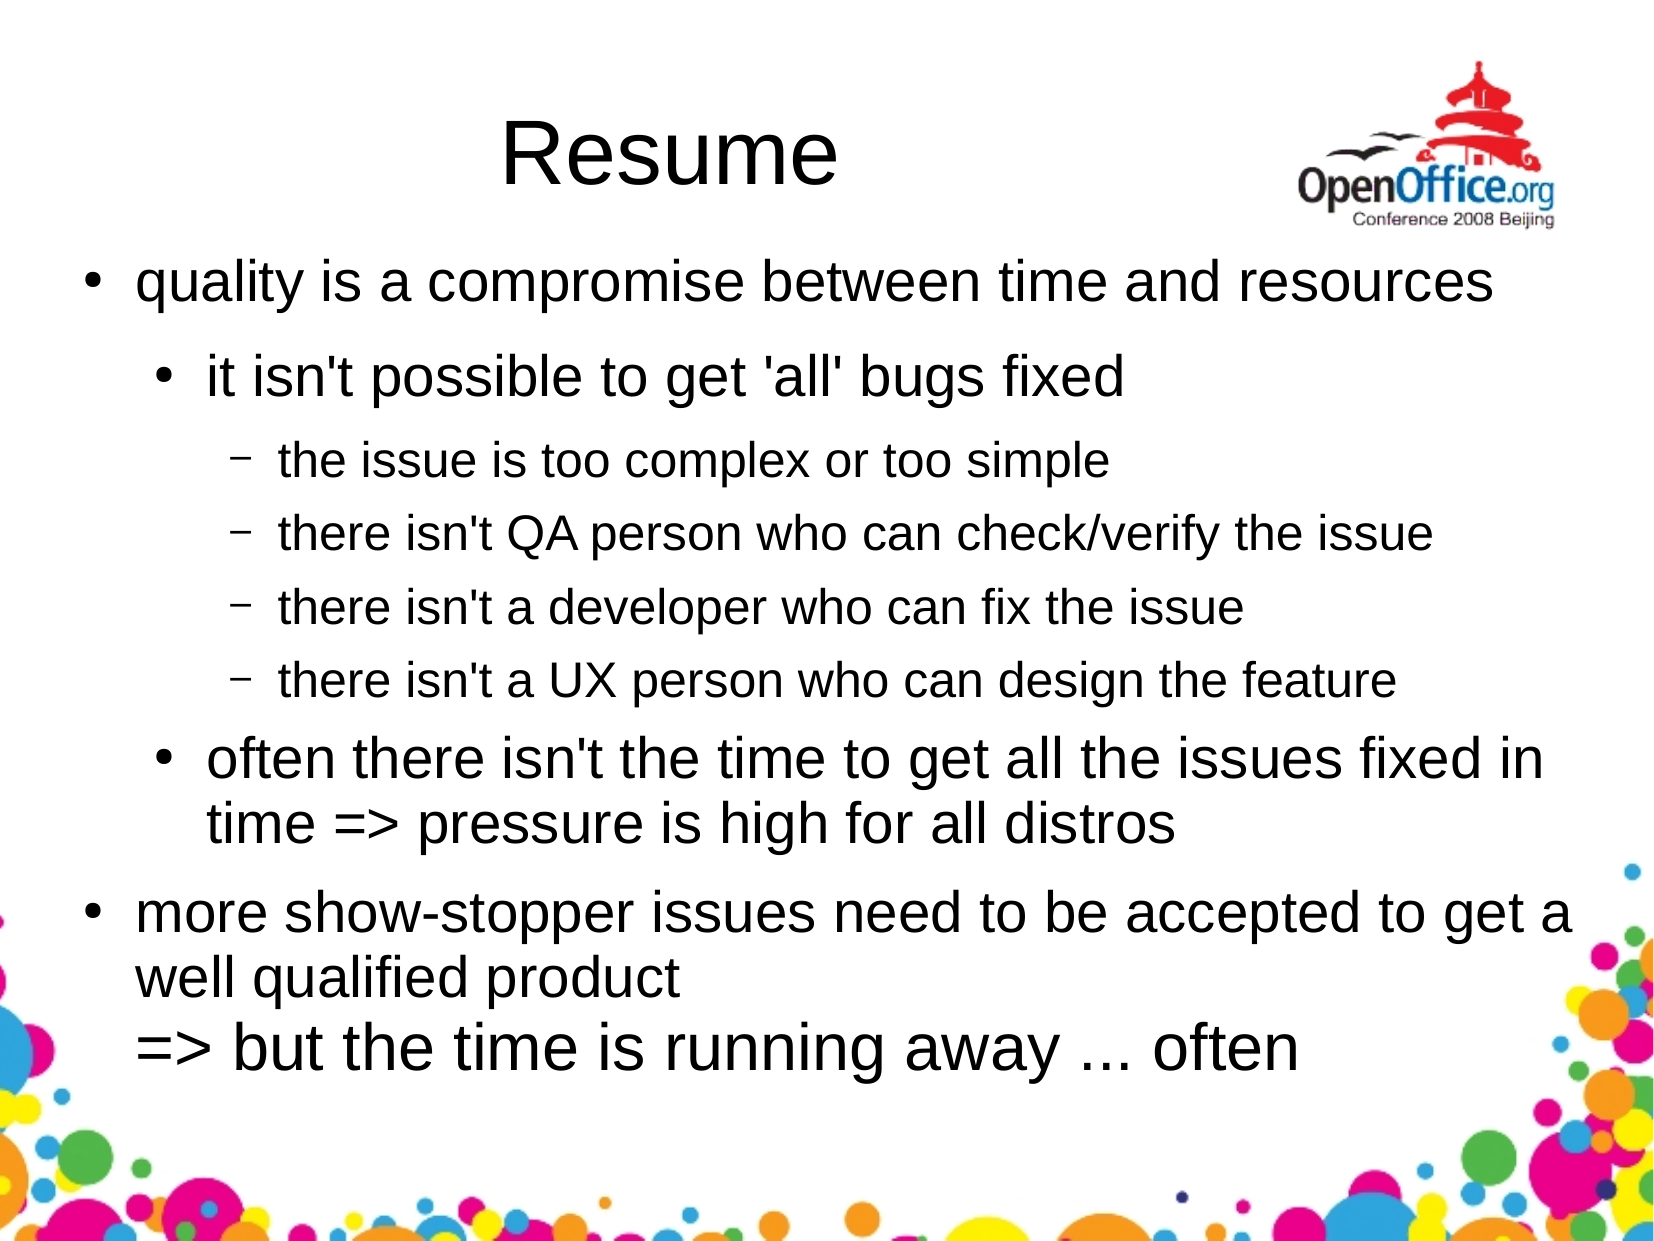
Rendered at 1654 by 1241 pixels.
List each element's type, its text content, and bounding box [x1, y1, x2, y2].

title Resume [82, 56, 1258, 248]
list quality is a compromise between time and resources it isn't possible to get 'all' bugs fixed the issue is too complex or too simple there isn't QA person who can check/verify the issue there isn't a developer who can fix the issue there isn't a UX person who can design the feature often there isn't the time to get all the issues fixed in time => pressure is high for all distros more show-stopper issues need to be accepted to get a well qualified product => but the time is running away ... often [64, 248, 1601, 1095]
picture [0, 810, 1654, 1241]
picture [1285, 51, 1569, 248]
